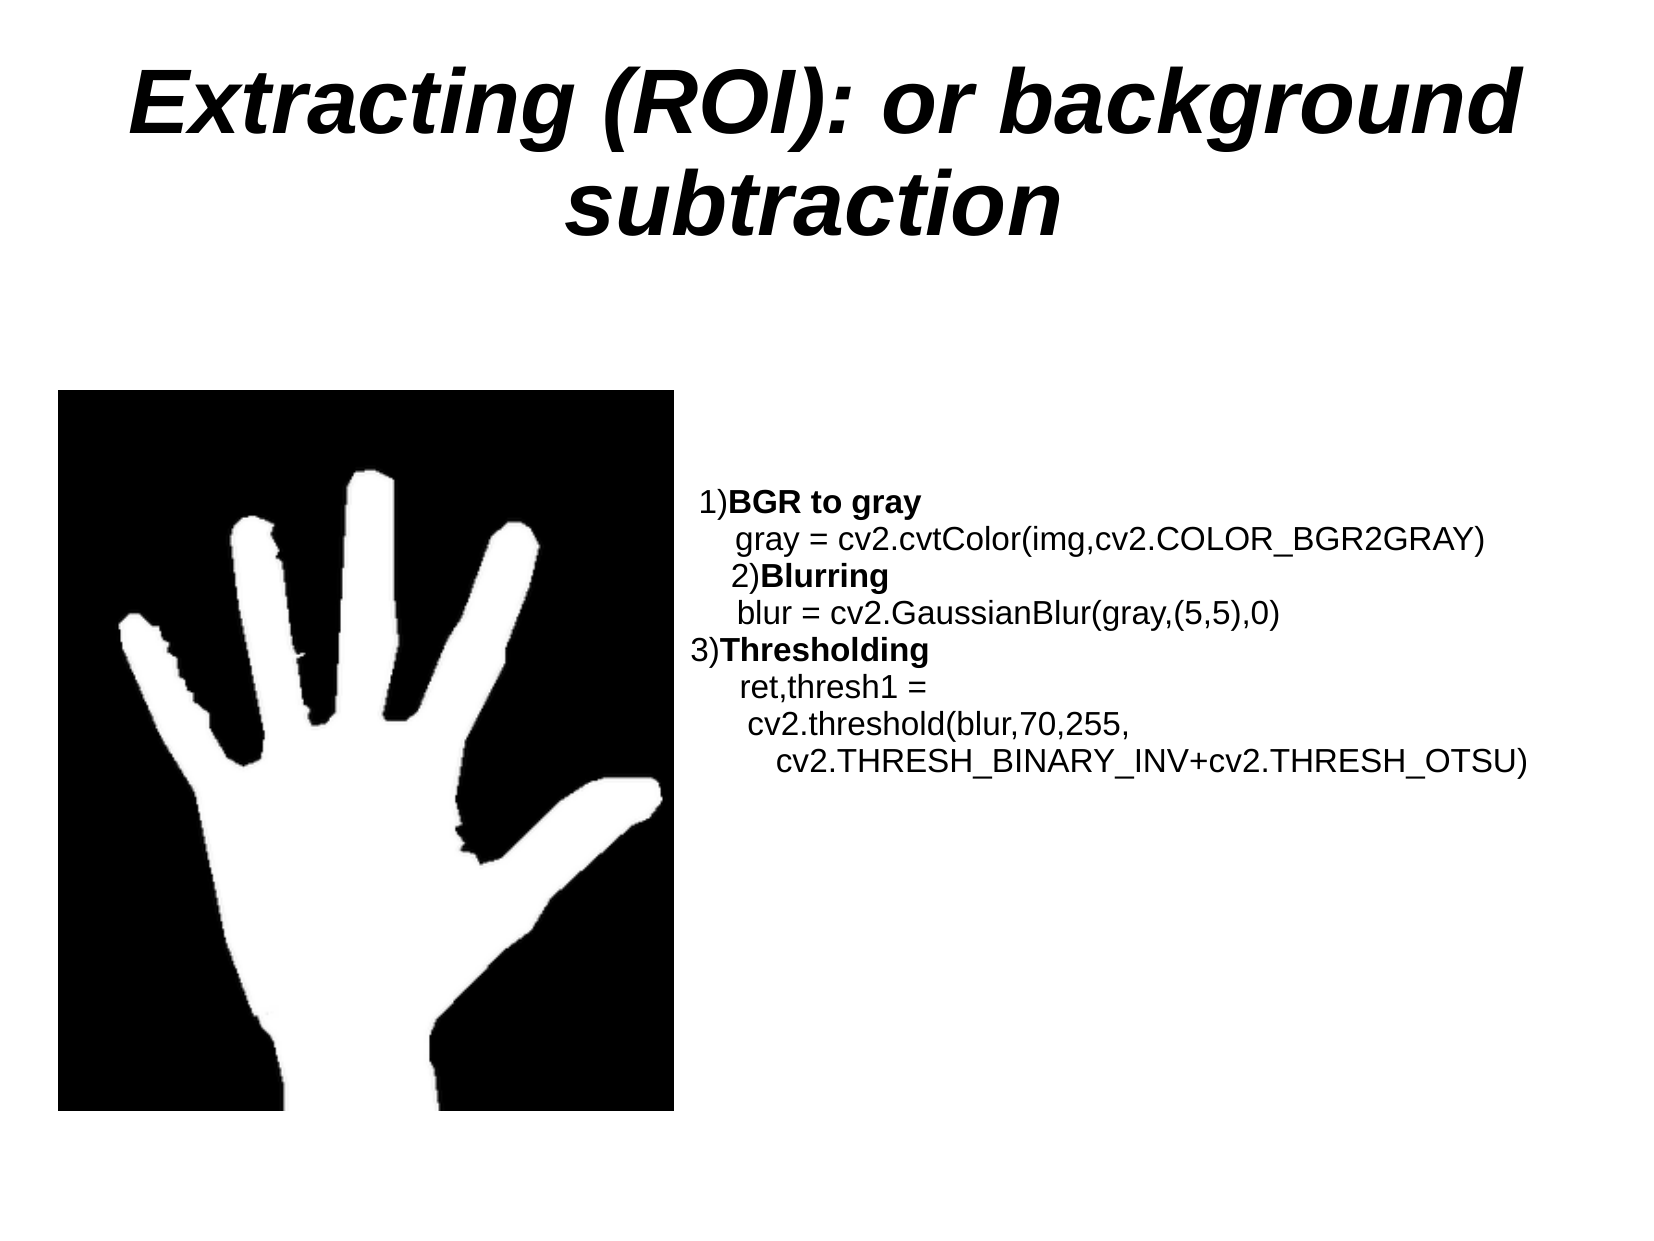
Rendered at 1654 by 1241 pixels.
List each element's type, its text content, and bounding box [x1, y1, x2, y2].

subtitle 1)BGR to gray gray = cv2.cvtColor(img,cv2.COLOR_BGR2GRAY) 2)Blurring blur = cv2.GaussianBlur(gray,(5,5),0) 3)Thresholding ret,thresh1 = cv2.threshold(blur,70,255, cv2.THRESH_BINARY_INV+cv2.THRESH_OTSU) [82, 290, 1538, 1010]
title Extracting (ROI): or background subtraction [82, 49, 1571, 257]
picture [58, 390, 674, 1111]
